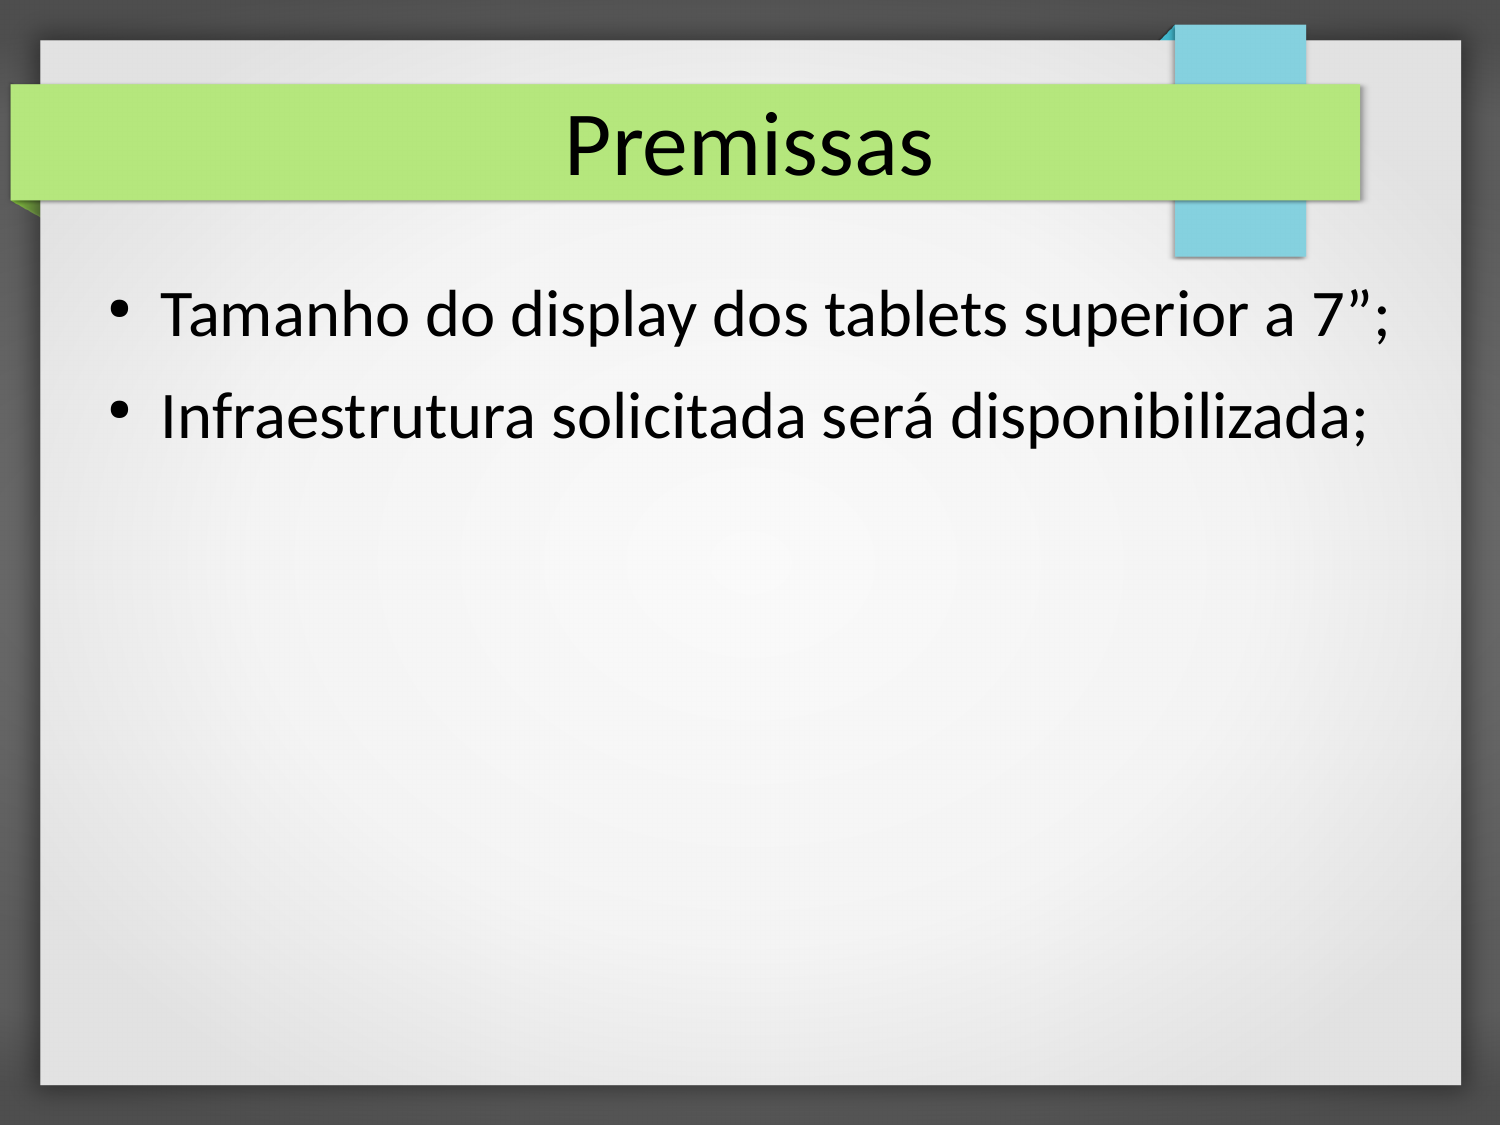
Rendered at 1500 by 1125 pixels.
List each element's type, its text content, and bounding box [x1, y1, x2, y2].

title Premissas [75, 45, 1425, 233]
list Tamanho do display dos tablets superior a 7”; Infraestrutura solicitada será disponibilizada; [75, 262, 1425, 1005]
picture [0, 0, 1500, 1125]
